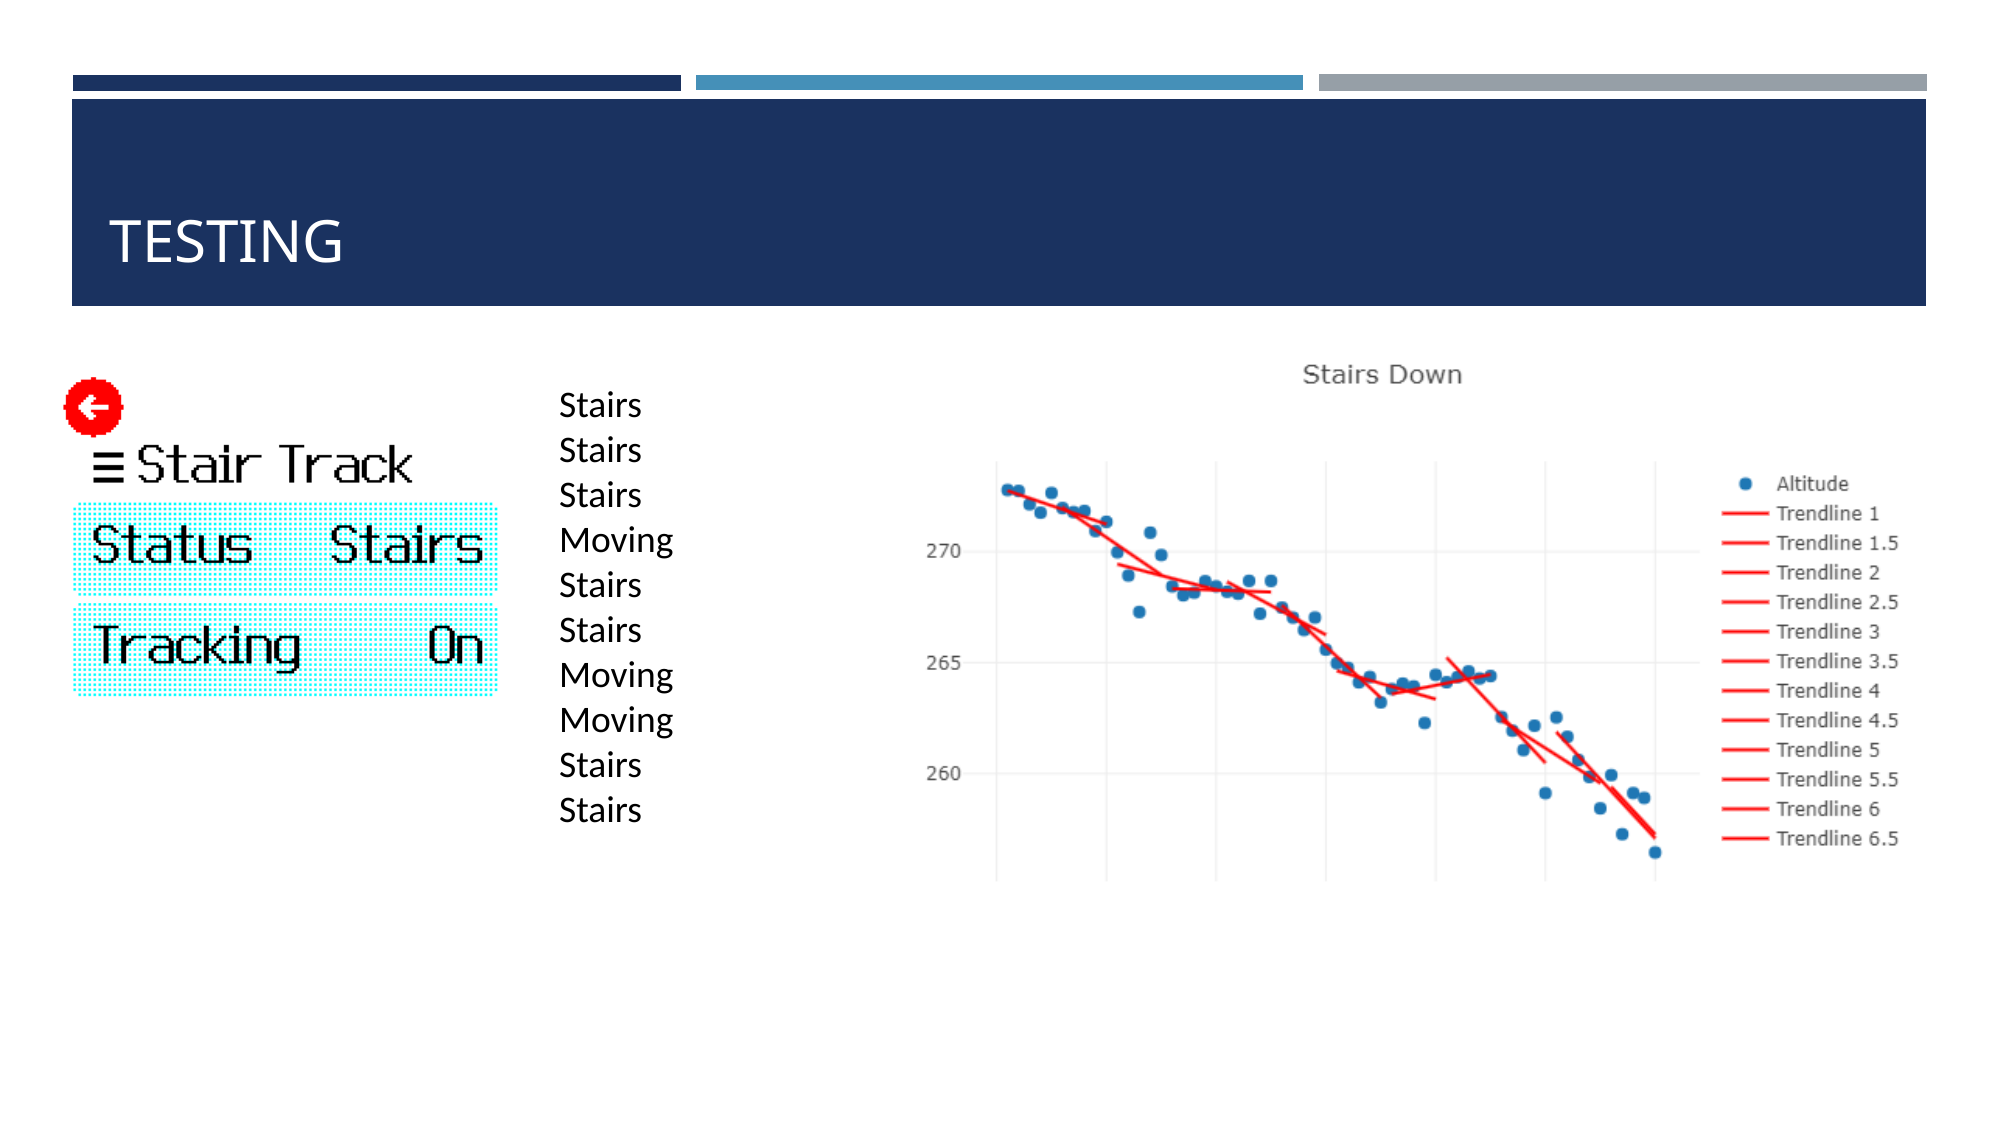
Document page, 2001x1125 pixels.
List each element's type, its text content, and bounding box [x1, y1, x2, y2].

picture [51, 372, 525, 833]
text_box Stairs Stairs Stairs Moving Stairs Stairs Moving Moving Stairs Stairs [544, 372, 758, 842]
title Testing [94, 119, 1904, 282]
picture [839, 306, 1927, 1006]
